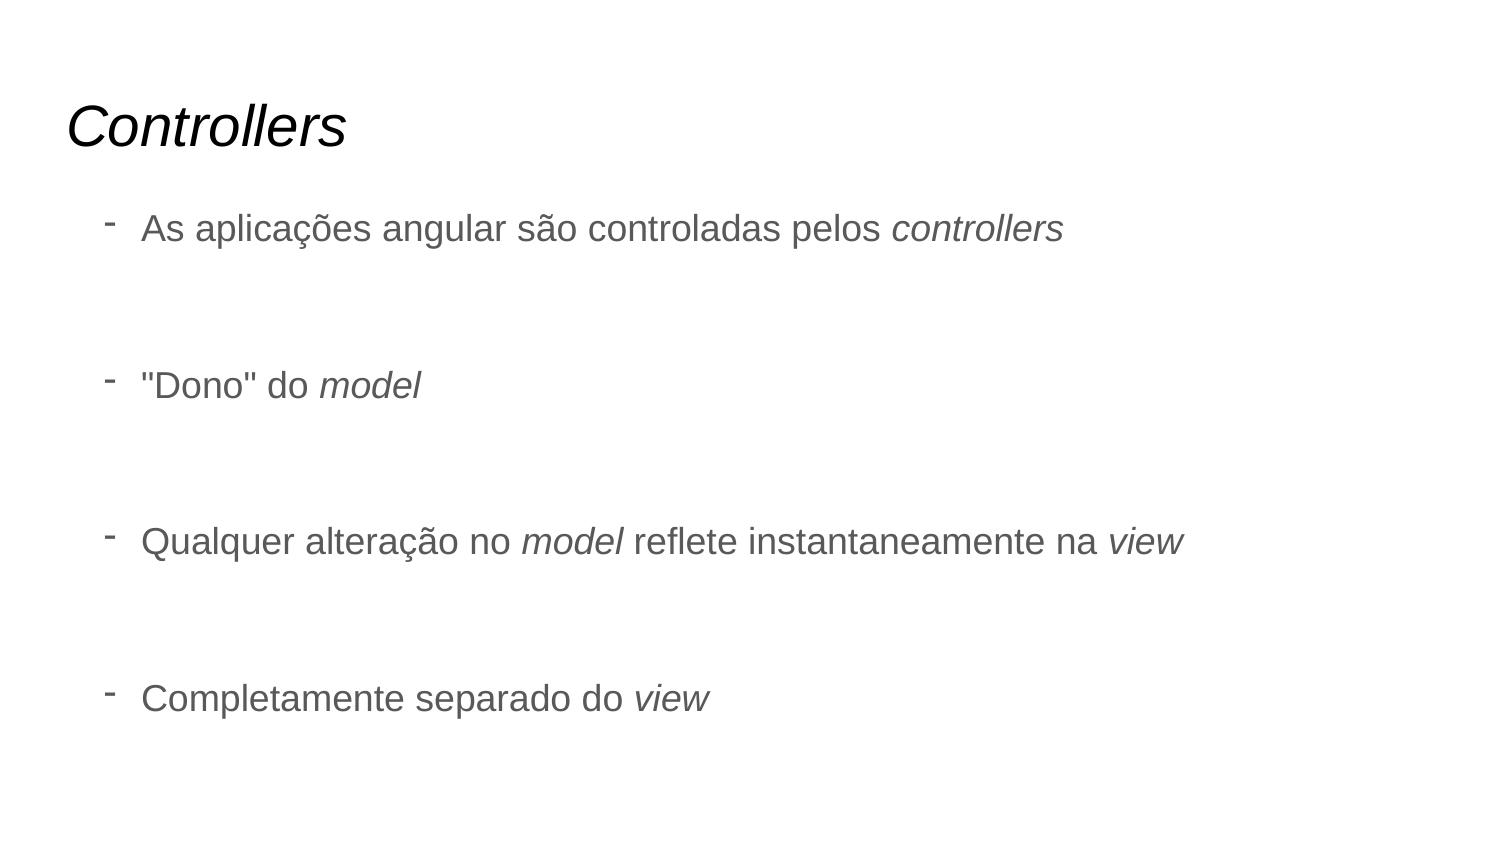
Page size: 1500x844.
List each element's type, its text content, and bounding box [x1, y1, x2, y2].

list As aplicações angular são controladas pelos controllers "Dono" do model Qualquer alteração no model reflete instantaneamente na view Completamente separado do view [51, 189, 1449, 784]
title Controllers [51, 72, 1449, 167]
